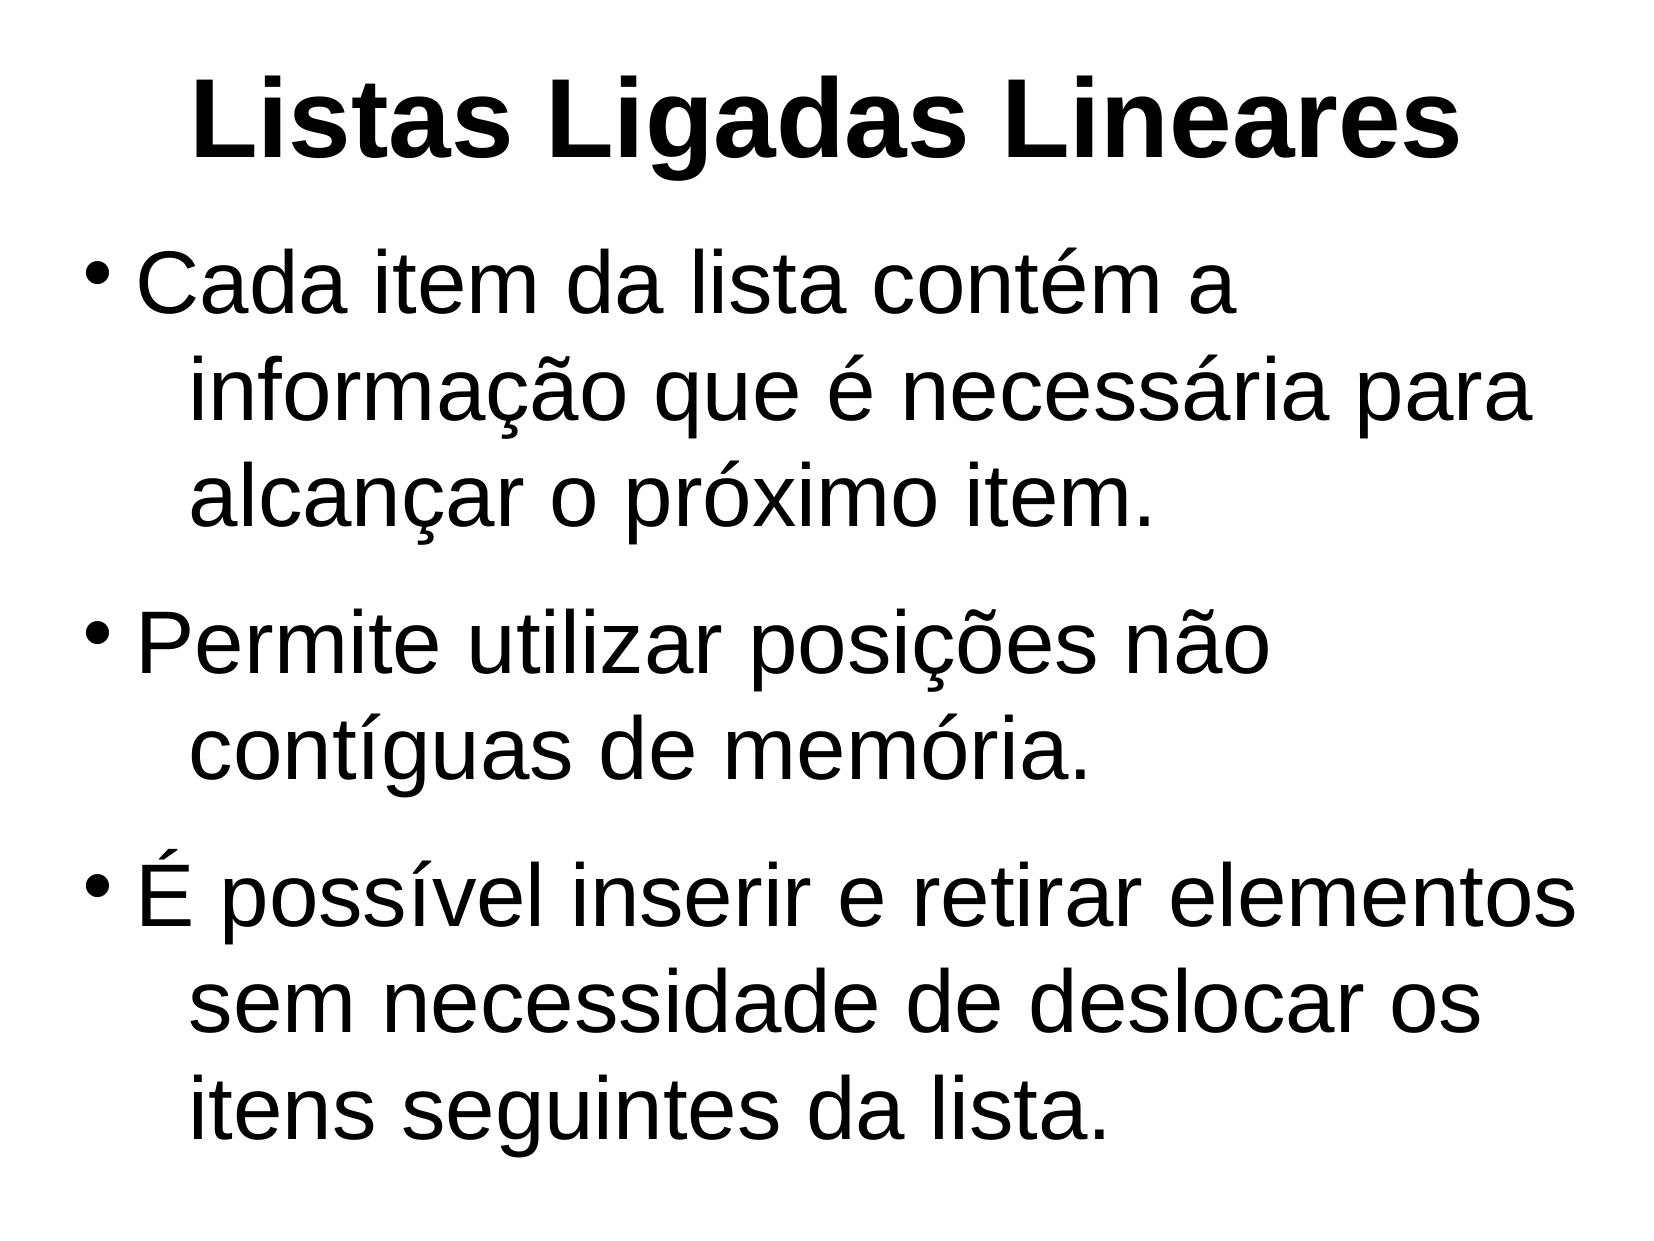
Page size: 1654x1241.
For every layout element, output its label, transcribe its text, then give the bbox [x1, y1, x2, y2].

text_box Cada item da lista contém a informação que é necessária para alcançar o próximo item. Permite utilizar posições não contíguas de memória. É possível inserir e retirar elementos sem necessidade de deslocar os itens seguintes da lista. [47, 224, 1618, 1157]
text_box Listas Ligadas Lineares [83, 35, 1571, 189]
